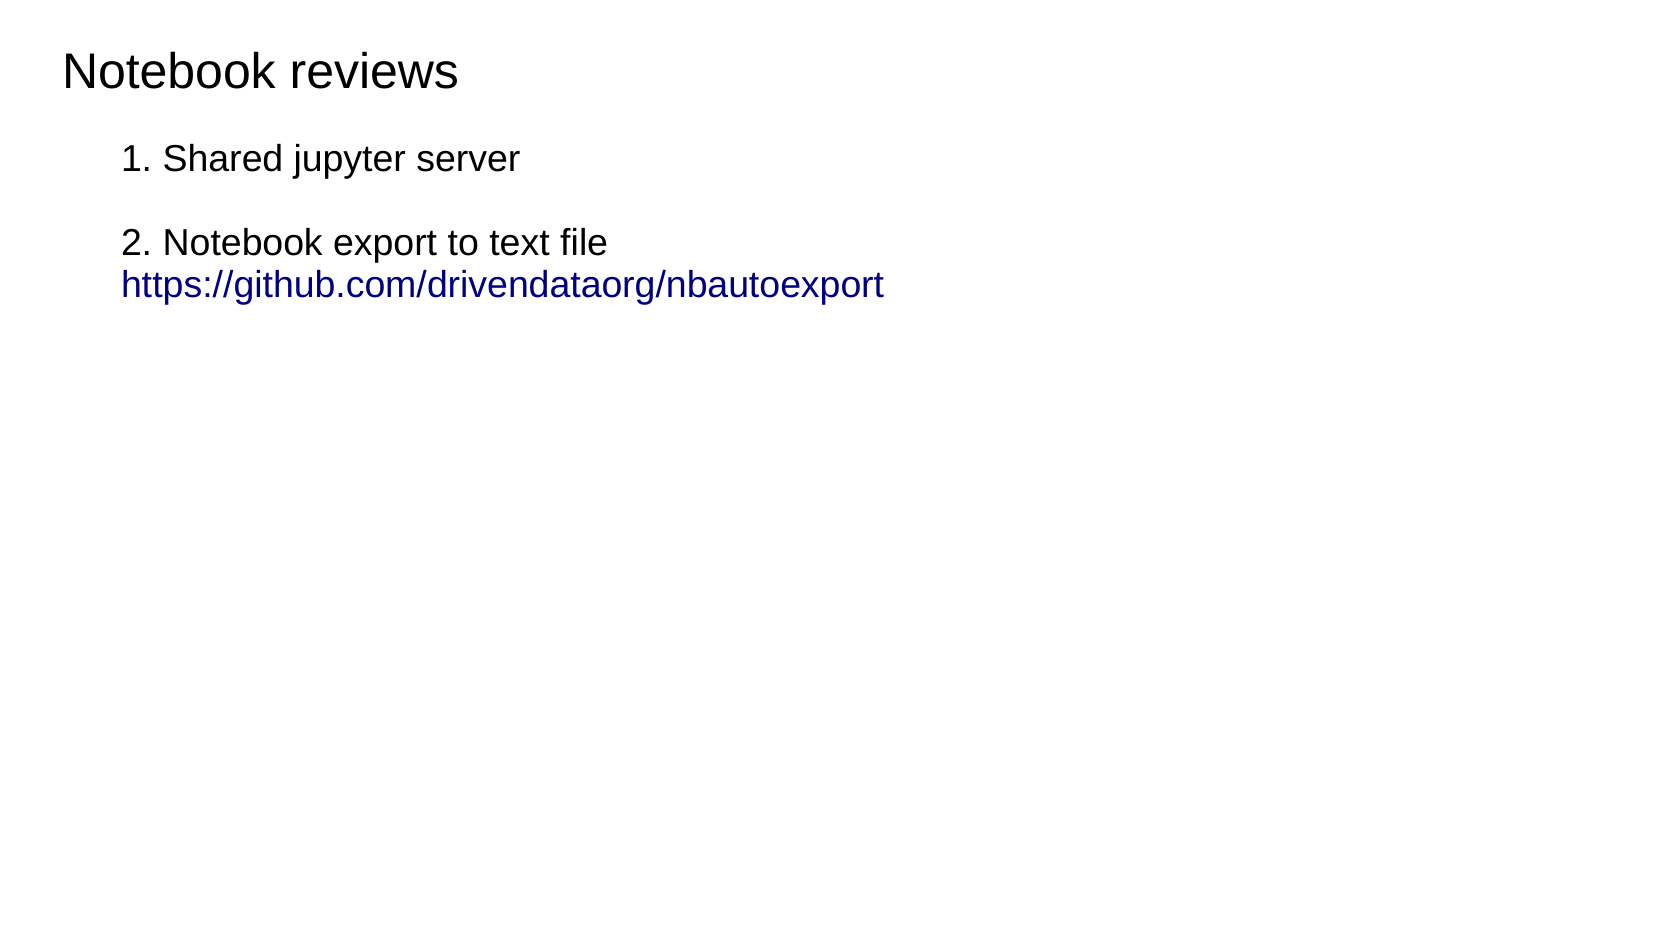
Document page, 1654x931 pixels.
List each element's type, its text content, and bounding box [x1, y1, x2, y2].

text_box 1. Shared jupyter server 2. Notebook export to text file https://github.com/drivendataorg/nbautoexport [106, 129, 1170, 355]
text_box Notebook reviews [47, 35, 780, 107]
